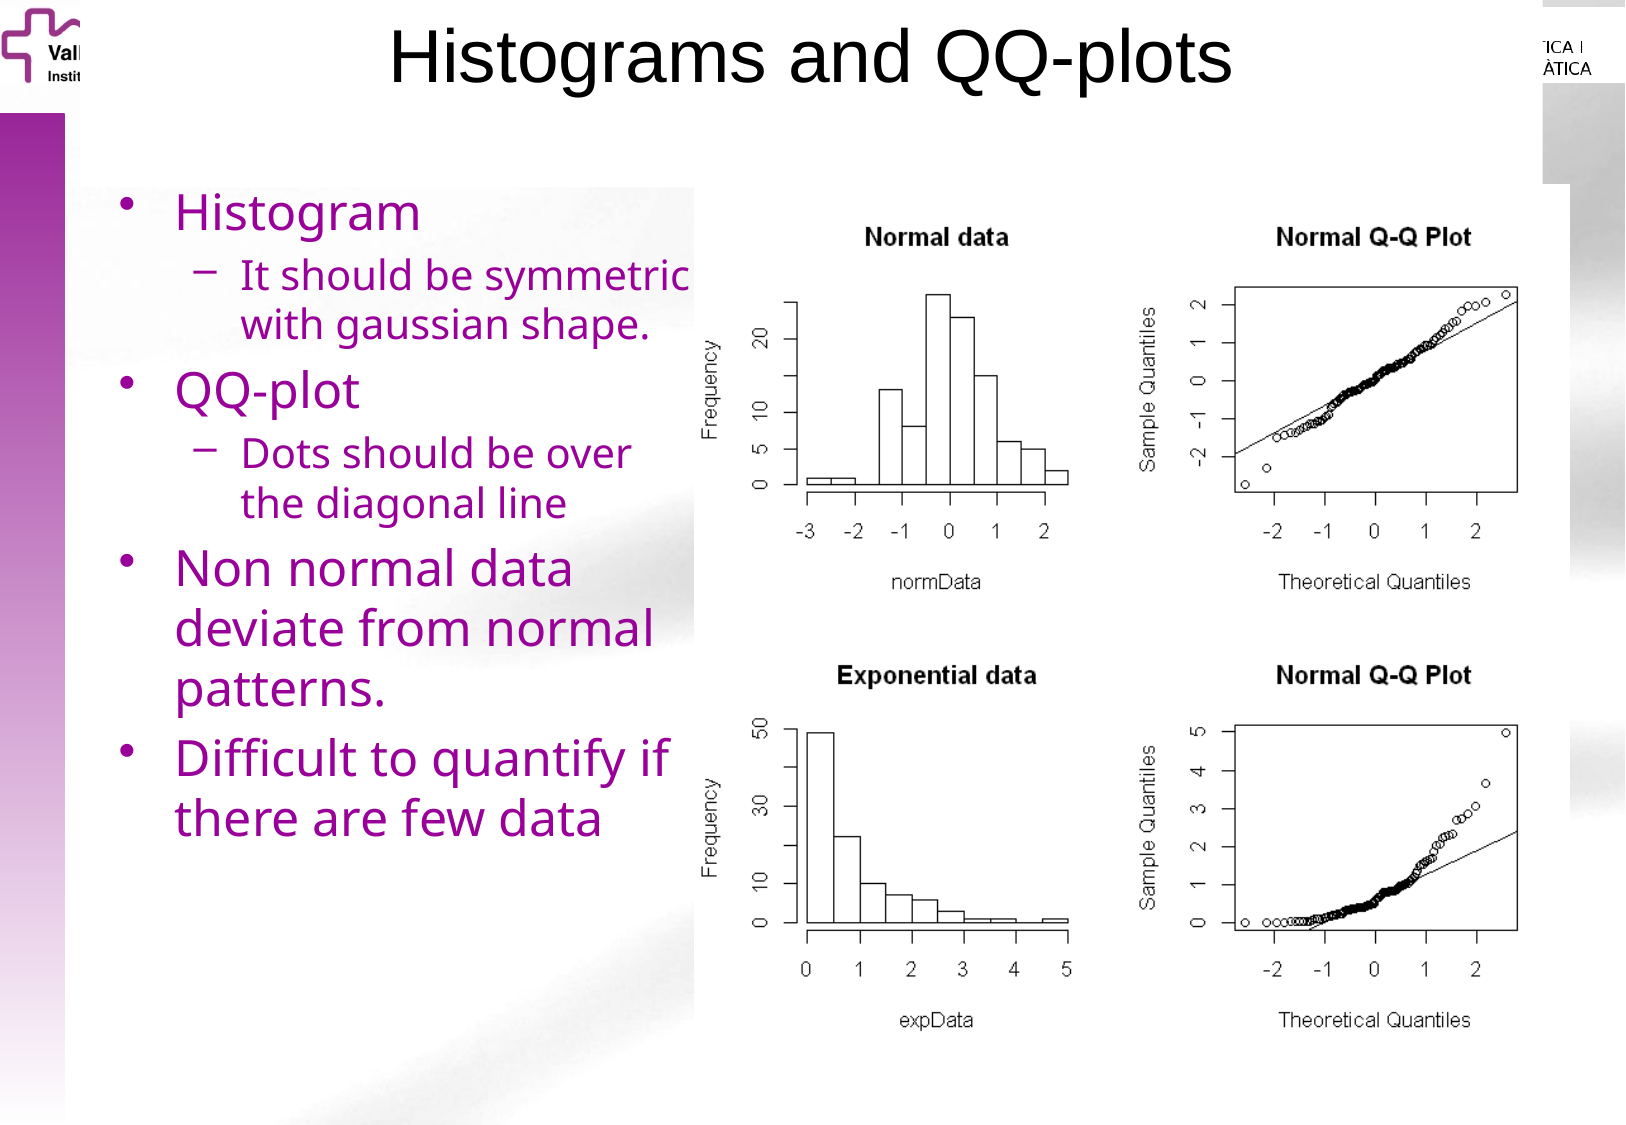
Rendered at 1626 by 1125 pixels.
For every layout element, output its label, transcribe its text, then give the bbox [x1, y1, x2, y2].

title Histograms and QQ-plots [80, 0, 1543, 188]
picture [0, 0, 1625, 1125]
list Histogram It should be symmetric with gaussian shape. QQ-plot Dots should be over the diagonal line Non normal data deviate from normal patterns. Difficult to quantify if there are few data [103, 172, 707, 1012]
